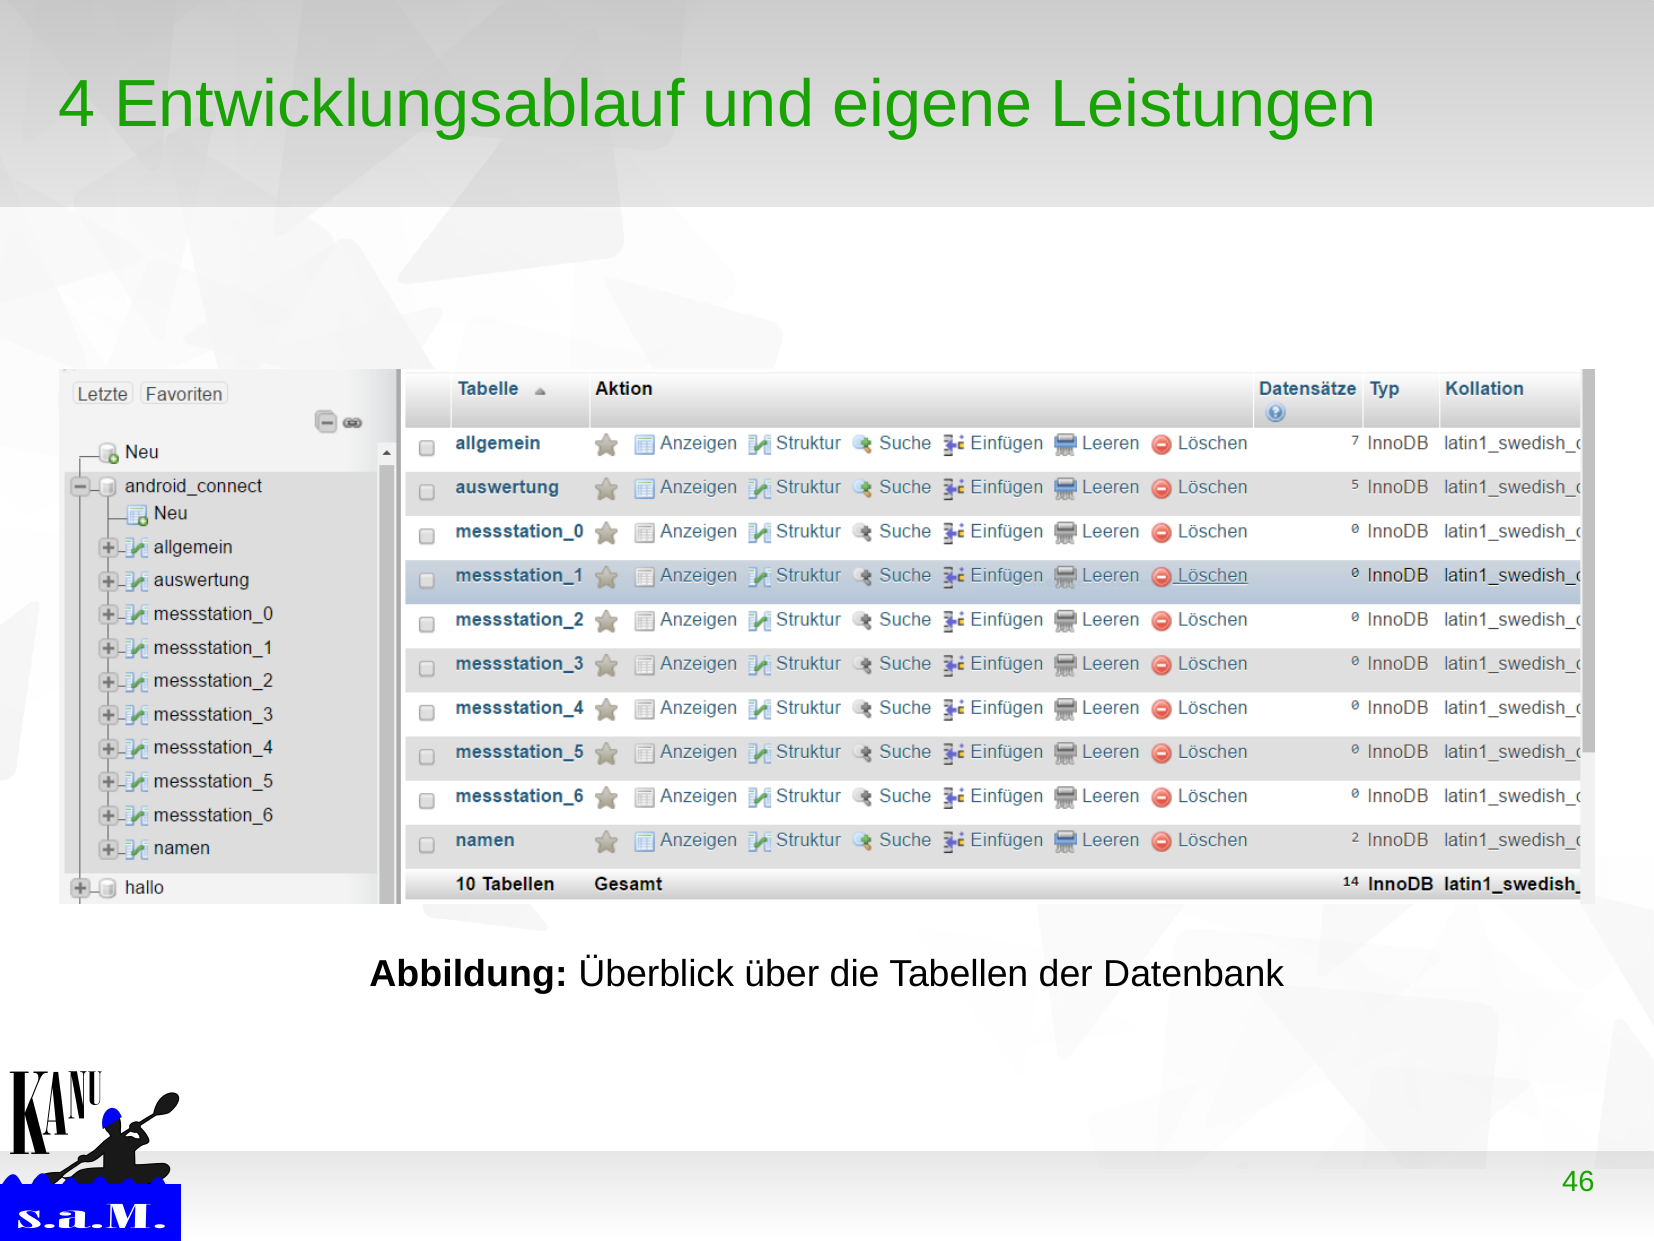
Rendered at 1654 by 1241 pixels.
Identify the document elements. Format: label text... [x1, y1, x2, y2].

text_box Abbildung: Überblick über die Tabellen der Datenbank [59, 944, 1595, 1002]
picture [0, 1059, 181, 1241]
title 4 Entwicklungsablauf und eigene Leistungen [59, 29, 1595, 178]
picture [0, 0, 1654, 1169]
